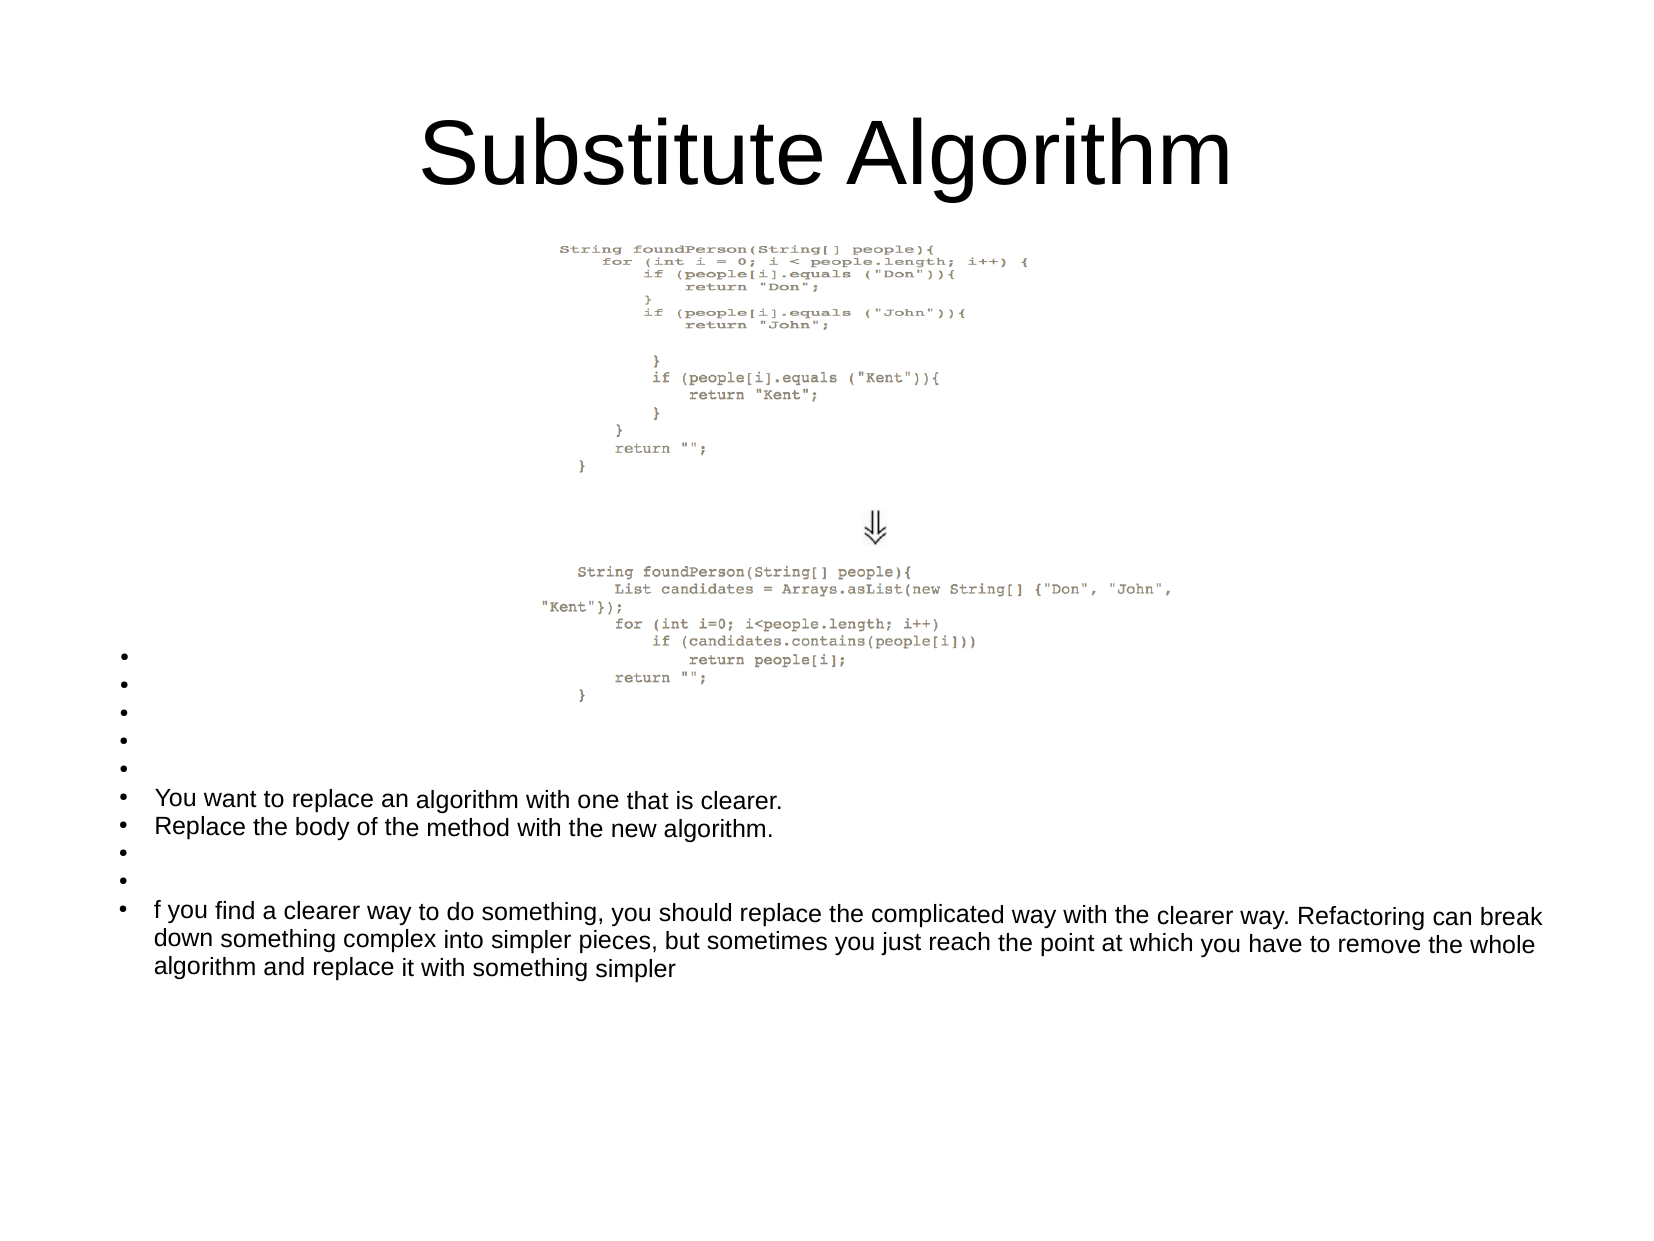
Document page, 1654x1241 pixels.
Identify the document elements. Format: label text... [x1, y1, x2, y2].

picture [536, 236, 1217, 726]
subtitle You want to replace an algorithm with one that is clearer. Replace the body of the method with the new algorithm. f you find a clearer way to do something, you should replace the complicated way with the clearer way. Refactoring can break down something complex into simpler pieces, but sometimes you just reach the point at which you have to remove the whole algorithm and replace it with something simpler [82, 612, 1548, 1019]
title Substitute Algorithm [82, 49, 1571, 257]
